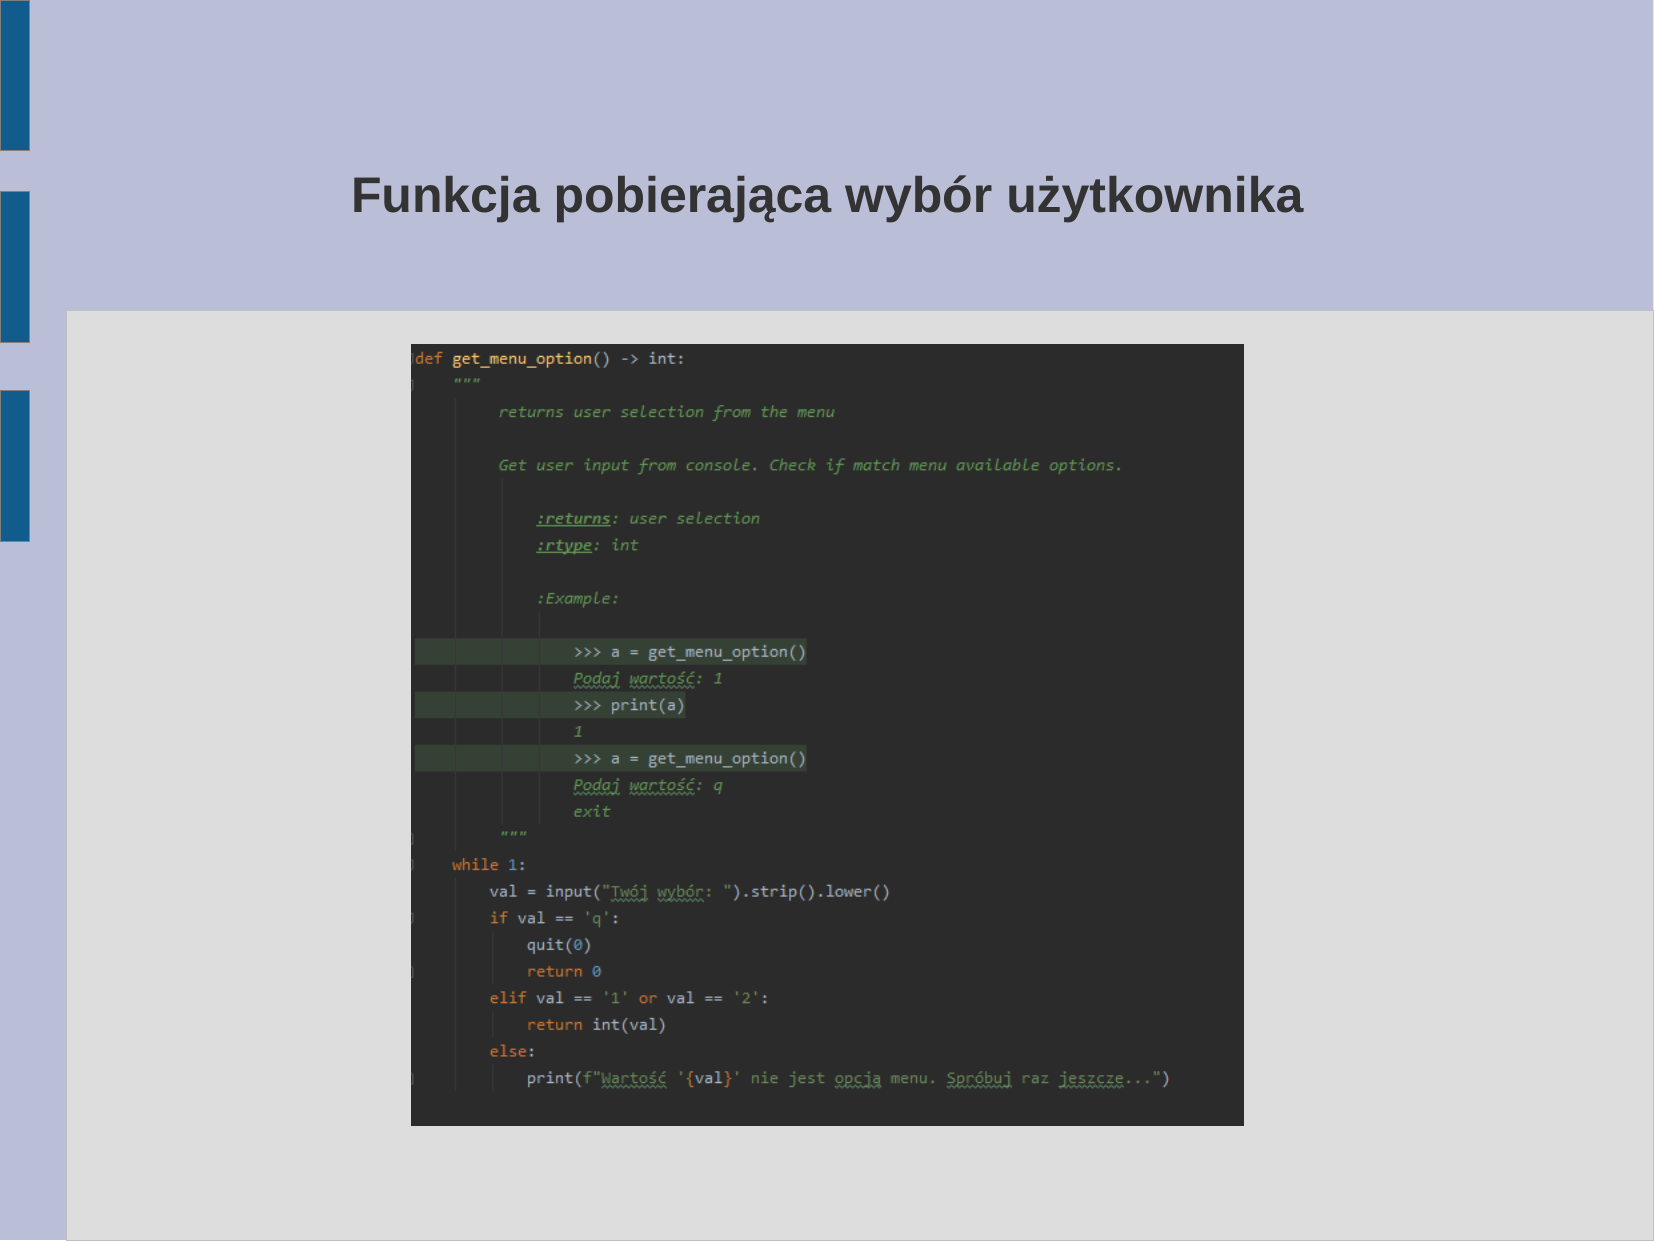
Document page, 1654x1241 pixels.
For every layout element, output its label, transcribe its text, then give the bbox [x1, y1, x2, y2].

title Funkcja pobierająca wybór użytkownika [121, 91, 1534, 299]
picture [411, 344, 1244, 1126]
